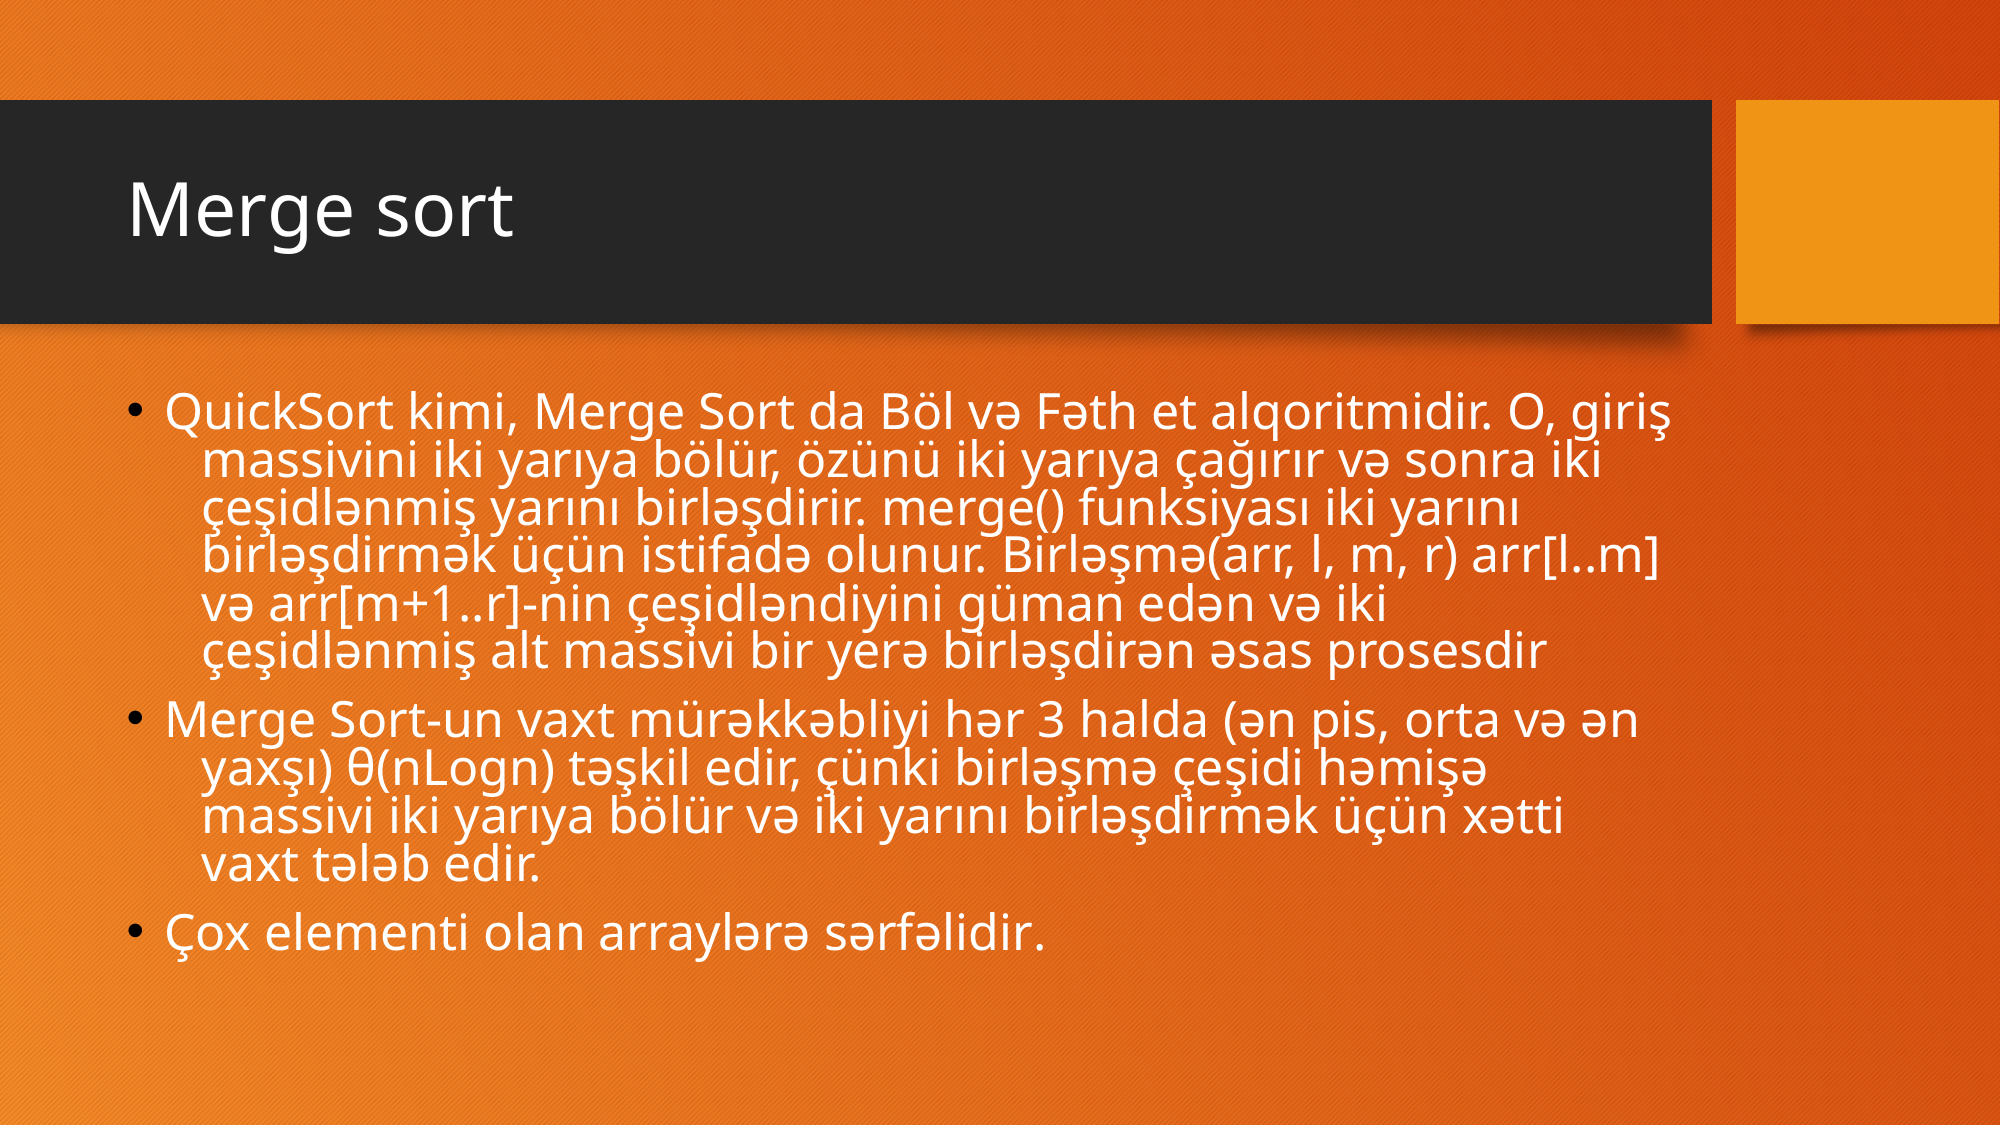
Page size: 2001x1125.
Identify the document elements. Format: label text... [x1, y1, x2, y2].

list QuickSort kimi, Merge Sort da Böl və Fəth et alqoritmidir. O, giriş massivini iki yarıya bölür, özünü iki yarıya çağırır və sonra iki çeşidlənmiş yarını birləşdirir. merge() funksiyası iki yarını birləşdirmək üçün istifadə olunur. Birləşmə(arr, l, m, r) arr[l..m] və arr[m+1..r]-nin çeşidləndiyini güman edən və iki çeşidlənmiş alt massivi bir yerə birləşdirən əsas prosesdir Merge Sort-un vaxt mürəkkəbliyi hər 3 halda (ən pis, orta və ən yaxşı) θ(nLogn) təşkil edir, çünki birləşmə çeşidi həmişə massivi iki yarıya bölür və iki yarını birləşdirmək üçün xətti vaxt tələb edir. Çox elementi olan arraylərə sərfəlidir. [111, 383, 1689, 974]
title Merge sort [111, 123, 1689, 301]
